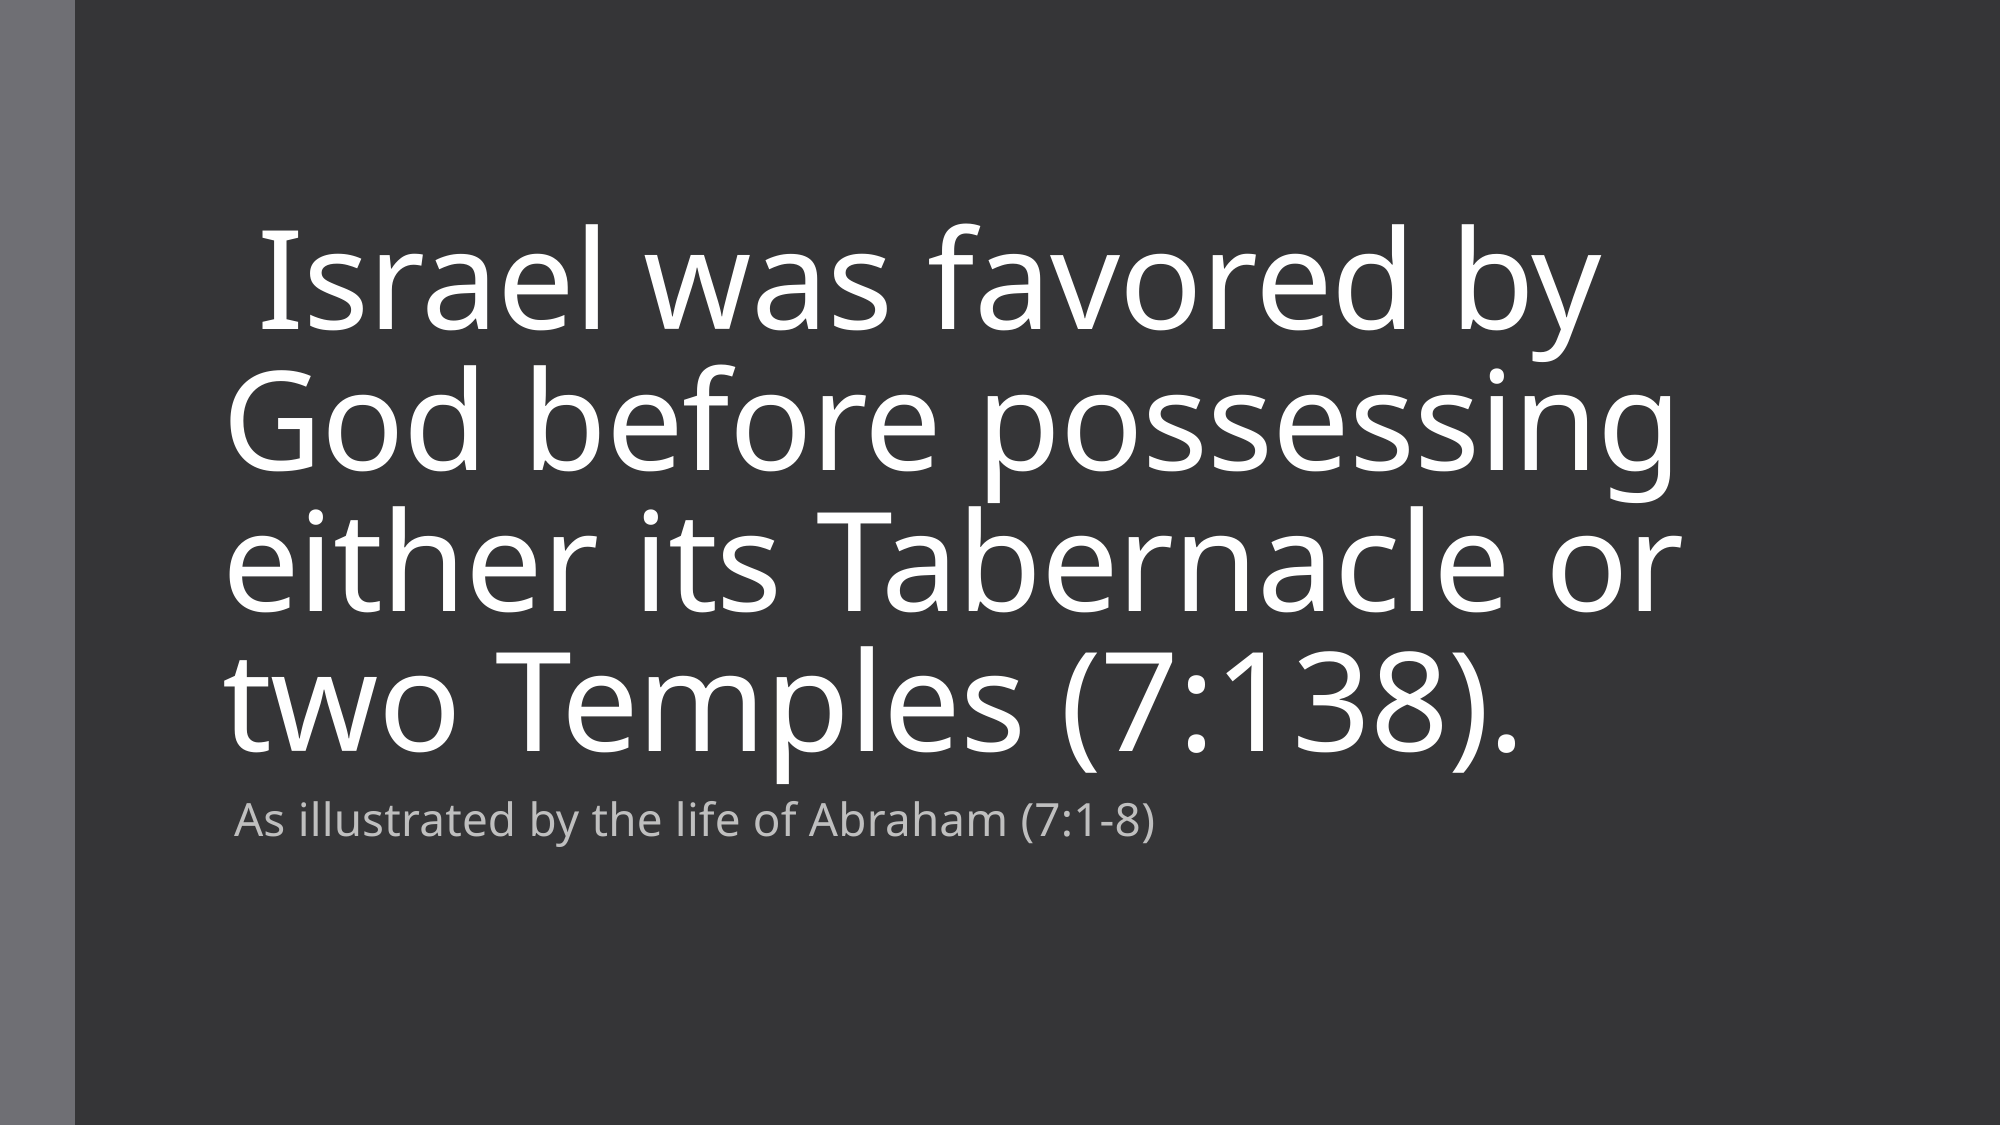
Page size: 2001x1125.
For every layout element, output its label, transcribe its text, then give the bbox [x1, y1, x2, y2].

title Israel was favored by God before possessing either its Tabernacle or two Temples (7:138). [206, 124, 1752, 787]
subtitle As illustrated by the life of Abraham (7:1-8) [206, 787, 1752, 1066]
